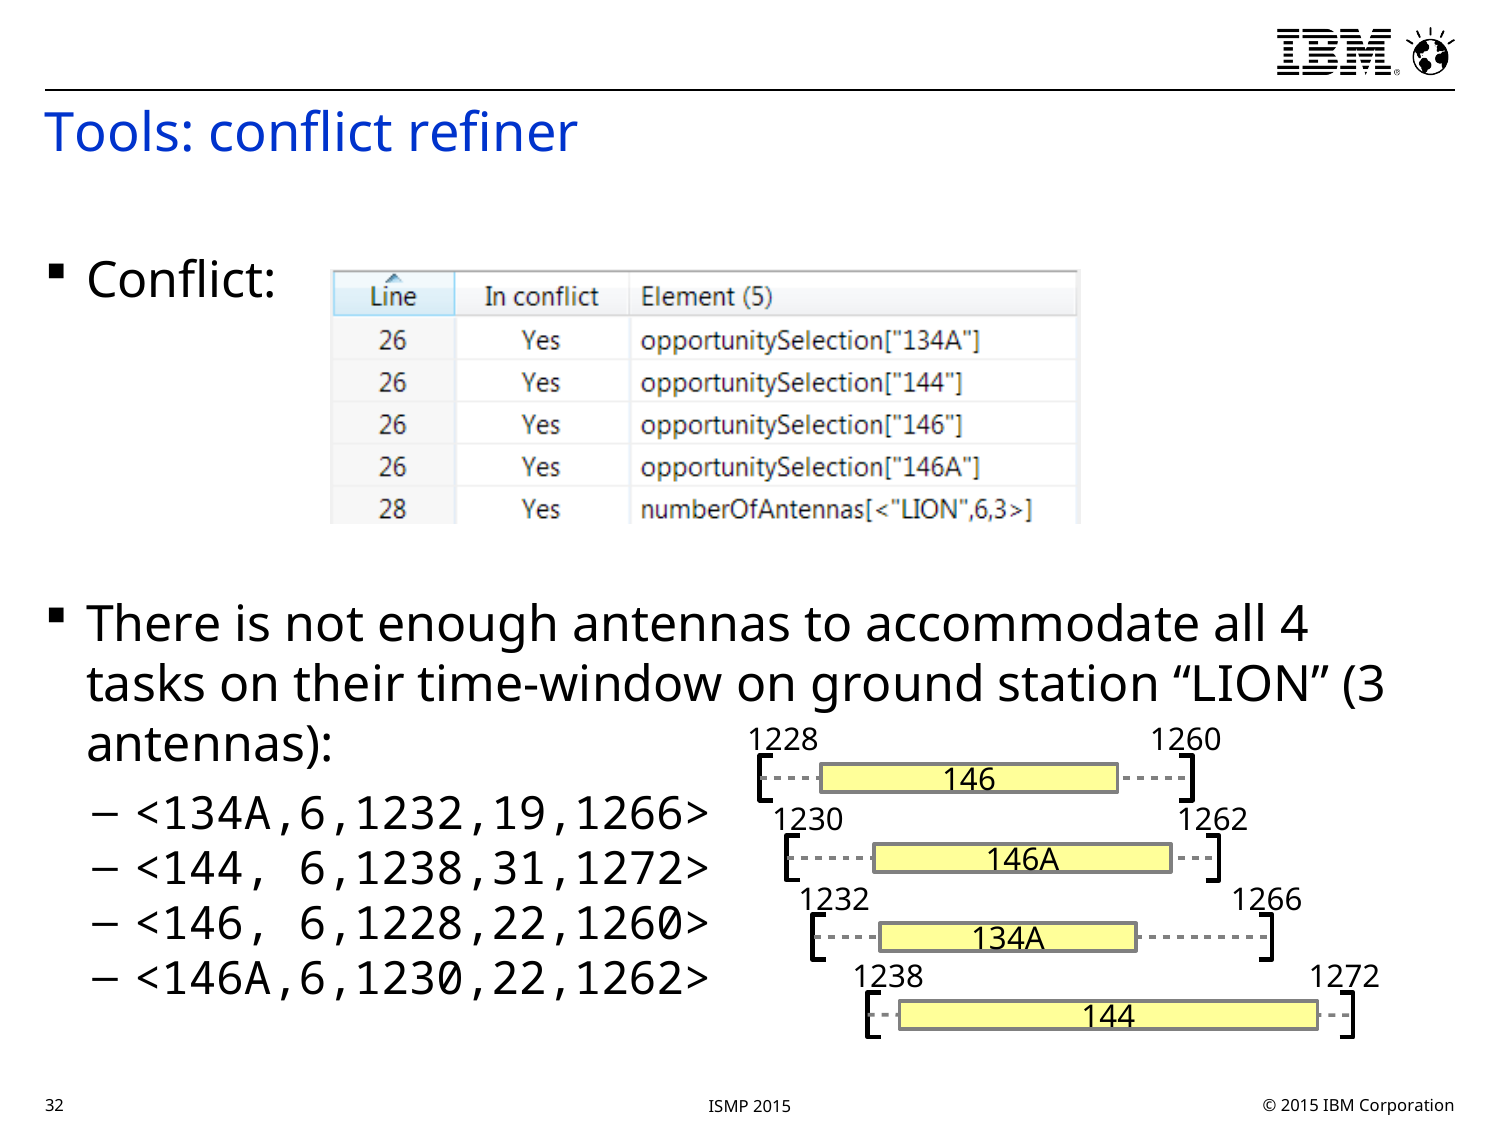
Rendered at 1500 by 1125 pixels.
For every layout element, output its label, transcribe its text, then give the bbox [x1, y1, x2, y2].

title Tools: conflict refiner [29, 97, 1455, 203]
picture [330, 269, 1081, 524]
text_box 134A [879, 923, 1137, 951]
picture [1260, 10, 1468, 90]
text_box 1272 [1293, 949, 1407, 1002]
text_box 1228 [732, 711, 845, 764]
text_box 1238 [837, 949, 951, 1002]
text_box 1266 [1216, 871, 1329, 925]
text_box 1232 [783, 871, 897, 925]
text_box 146A [874, 843, 1171, 872]
list Conflict: There is not enough antennas to accommodate all 4 tasks on their time-window on ground station “LION” (3 antennas): <134A,6,1232,19,1266> <144, 6,1238,31,1272> <146, 6,1228,22,1260> <146A,6,1230,22,1262> [29, 239, 1455, 1066]
text_box 144 [899, 1000, 1318, 1029]
text_box 1262 [1162, 791, 1275, 845]
text_box 1230 [757, 791, 870, 845]
text_box 1260 [1135, 711, 1248, 764]
text_box 146 [820, 763, 1118, 792]
